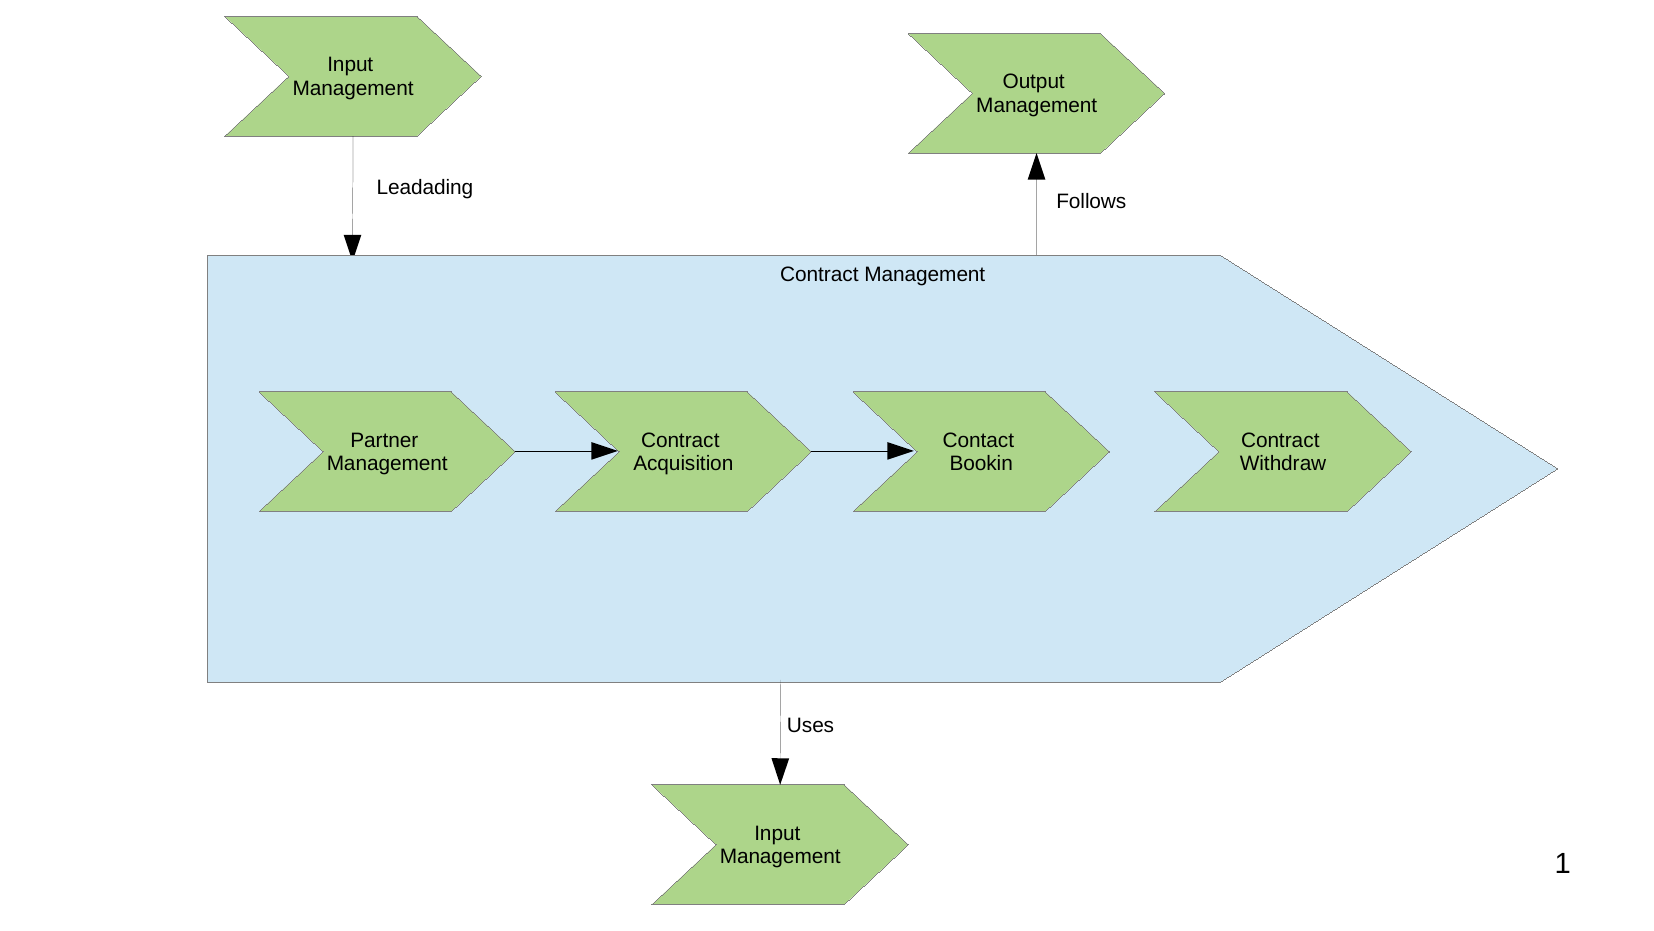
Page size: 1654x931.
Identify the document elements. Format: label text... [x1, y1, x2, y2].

text_box Output Management [908, 33, 1165, 154]
text_box Contract Acquisition [555, 391, 811, 512]
text_box Uses [772, 706, 861, 751]
text_box Leadading [361, 168, 506, 212]
text_box Partner Management [259, 391, 515, 512]
text_box Input Management [224, 16, 482, 137]
text_box Input Management [651, 784, 909, 905]
text_box Contract Management [207, 255, 1558, 683]
text_box Follows [1041, 182, 1156, 226]
text_box Contact Bookin [853, 391, 1110, 512]
text_box Contract Withdraw [1154, 391, 1412, 512]
